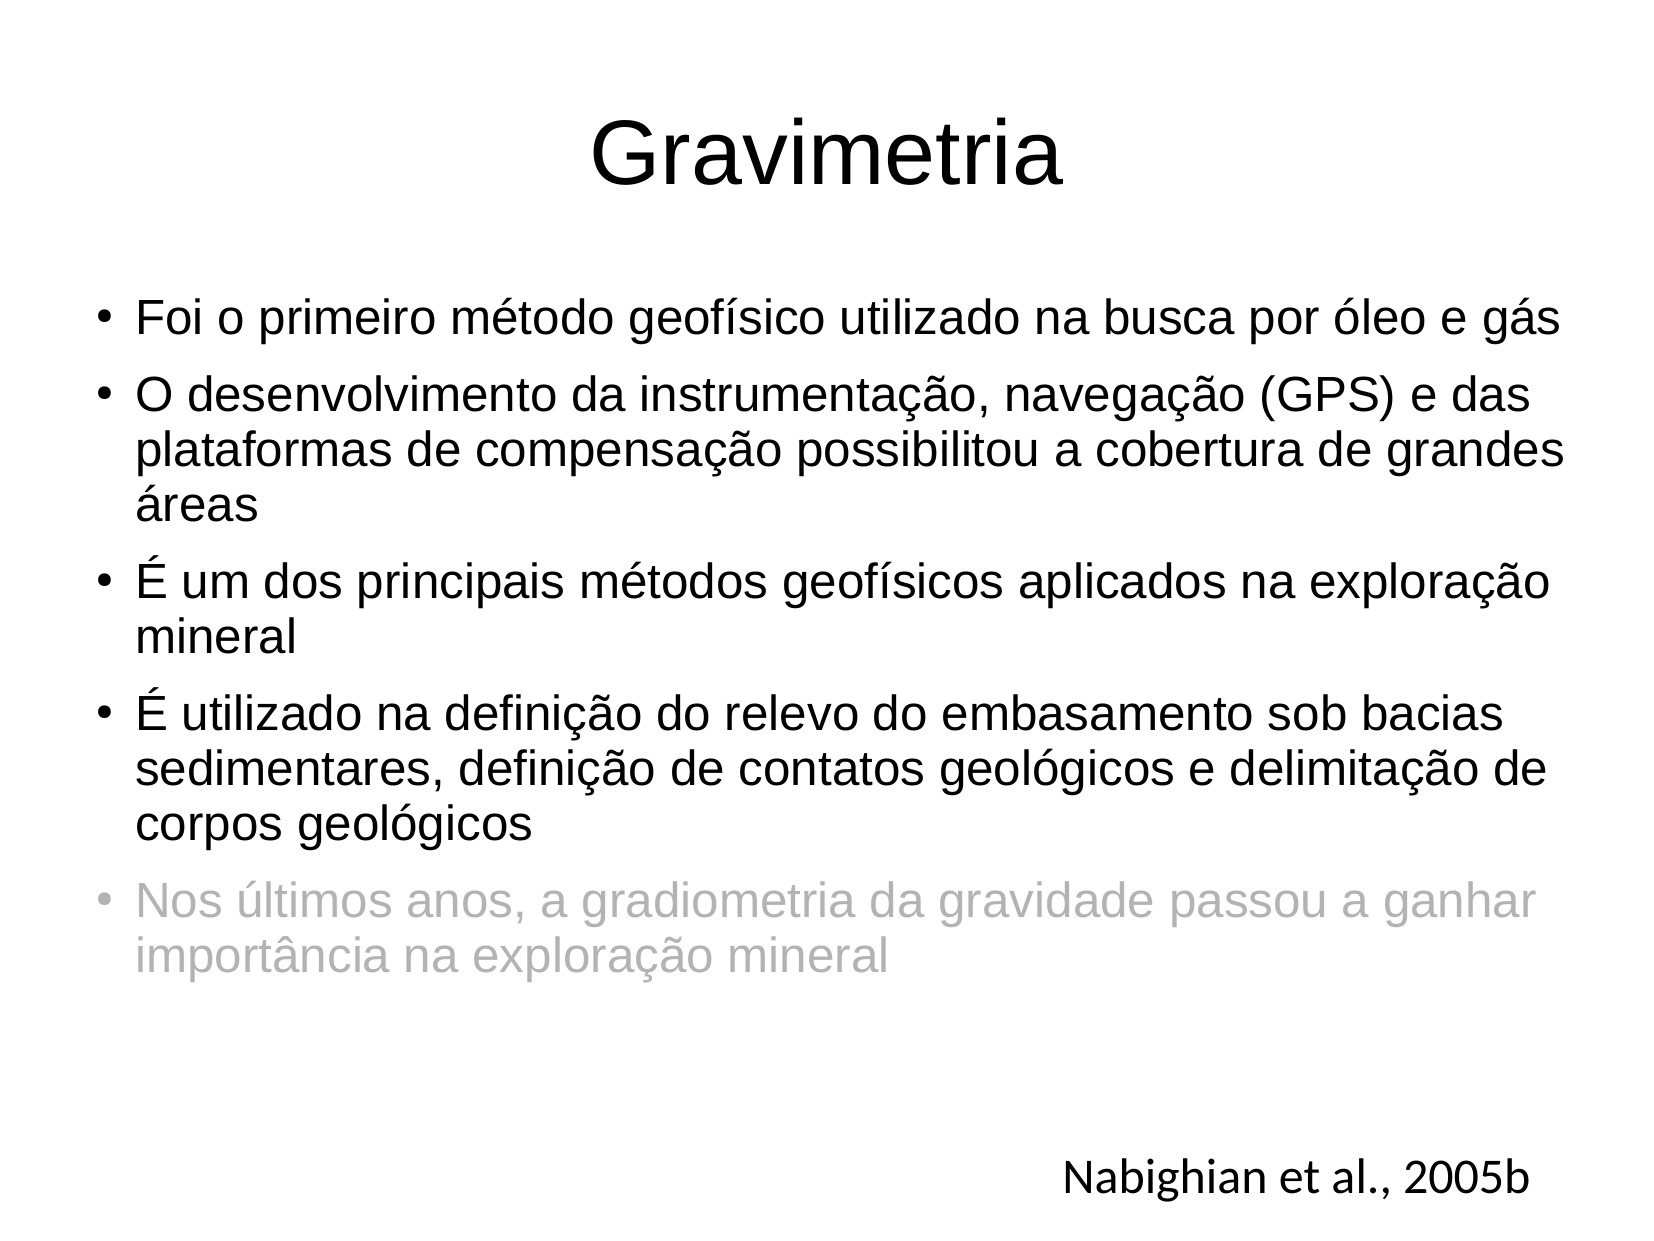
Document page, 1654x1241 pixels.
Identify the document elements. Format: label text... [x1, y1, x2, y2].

list Foi o primeiro método geofísico utilizado na busca por óleo e gás O desenvolvimento da instrumentação, navegação (GPS) e das plataformas de compensação possibilitou a cobertura de grandes áreas É um dos principais métodos geofísicos aplicados na exploração mineral É utilizado na definição do relevo do embasamento sob bacias sedimentares, definição de contatos geológicos e delimitação de corpos geológicos Nos últimos anos, a gradiometria da gravidade passou a ganhar importância na exploração mineral [82, 290, 1571, 870]
title Gravimetria [82, 49, 1571, 257]
text_box Nabighian et al., 2005b [960, 1149, 1633, 1223]
text_box [66, 870, 1571, 1041]
